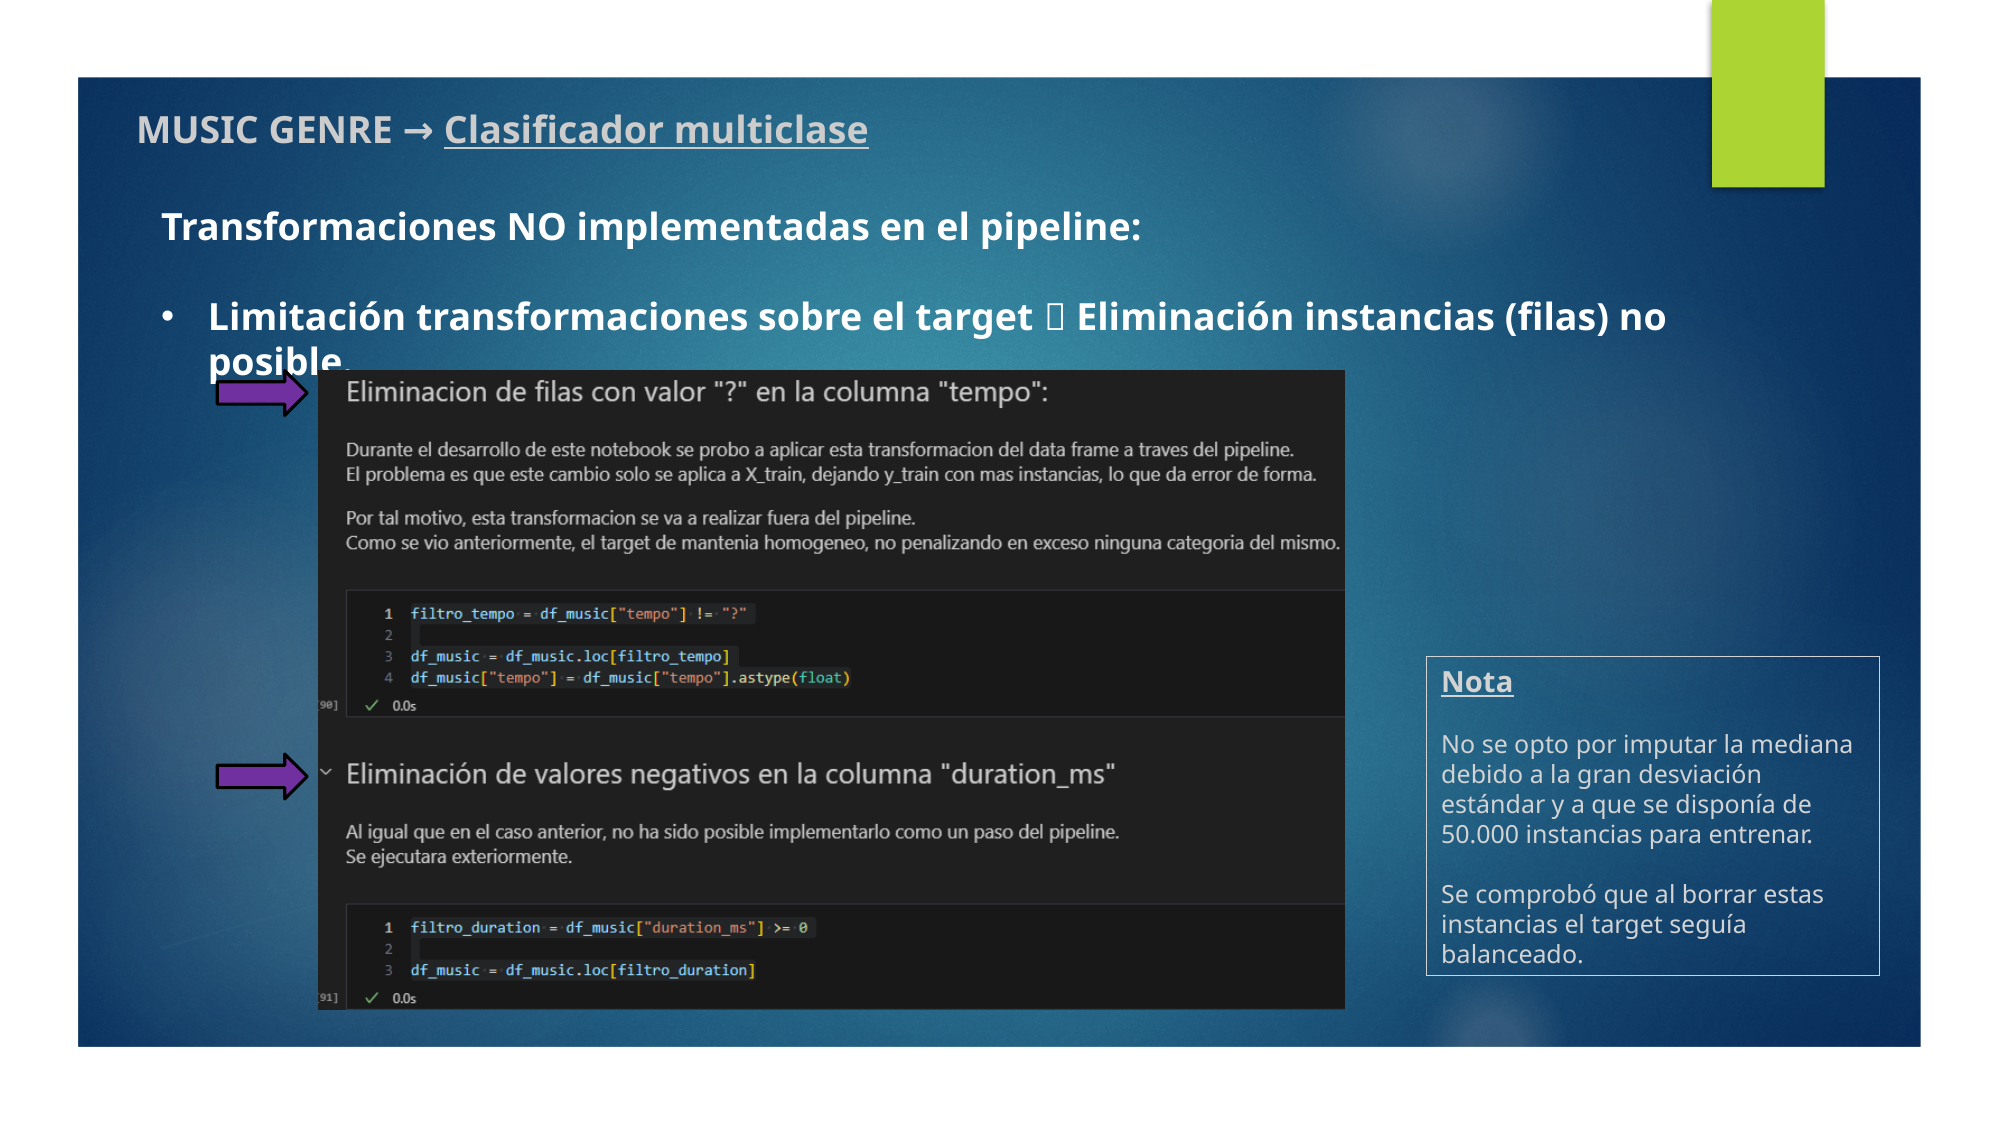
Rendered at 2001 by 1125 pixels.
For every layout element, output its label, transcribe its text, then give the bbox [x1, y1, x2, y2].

text_box MUSIC GENRE → Clasificador multiclase [121, 98, 1013, 159]
text_box [217, 370, 308, 416]
text_box Transformaciones NO implementadas en el pipeline: Limitación transformaciones sobre el target  Eliminación instancias (filas) no posible. [146, 195, 1826, 436]
picture [79, 78, 1920, 1046]
text_box Nota No se opto por imputar la mediana debido a la gran desviación estándar y a que se disponía de 50.000 instancias para entrenar. Se comprobó que al borrar estas instancias el target seguía balanceado. [1426, 656, 1880, 976]
text_box [217, 754, 308, 799]
